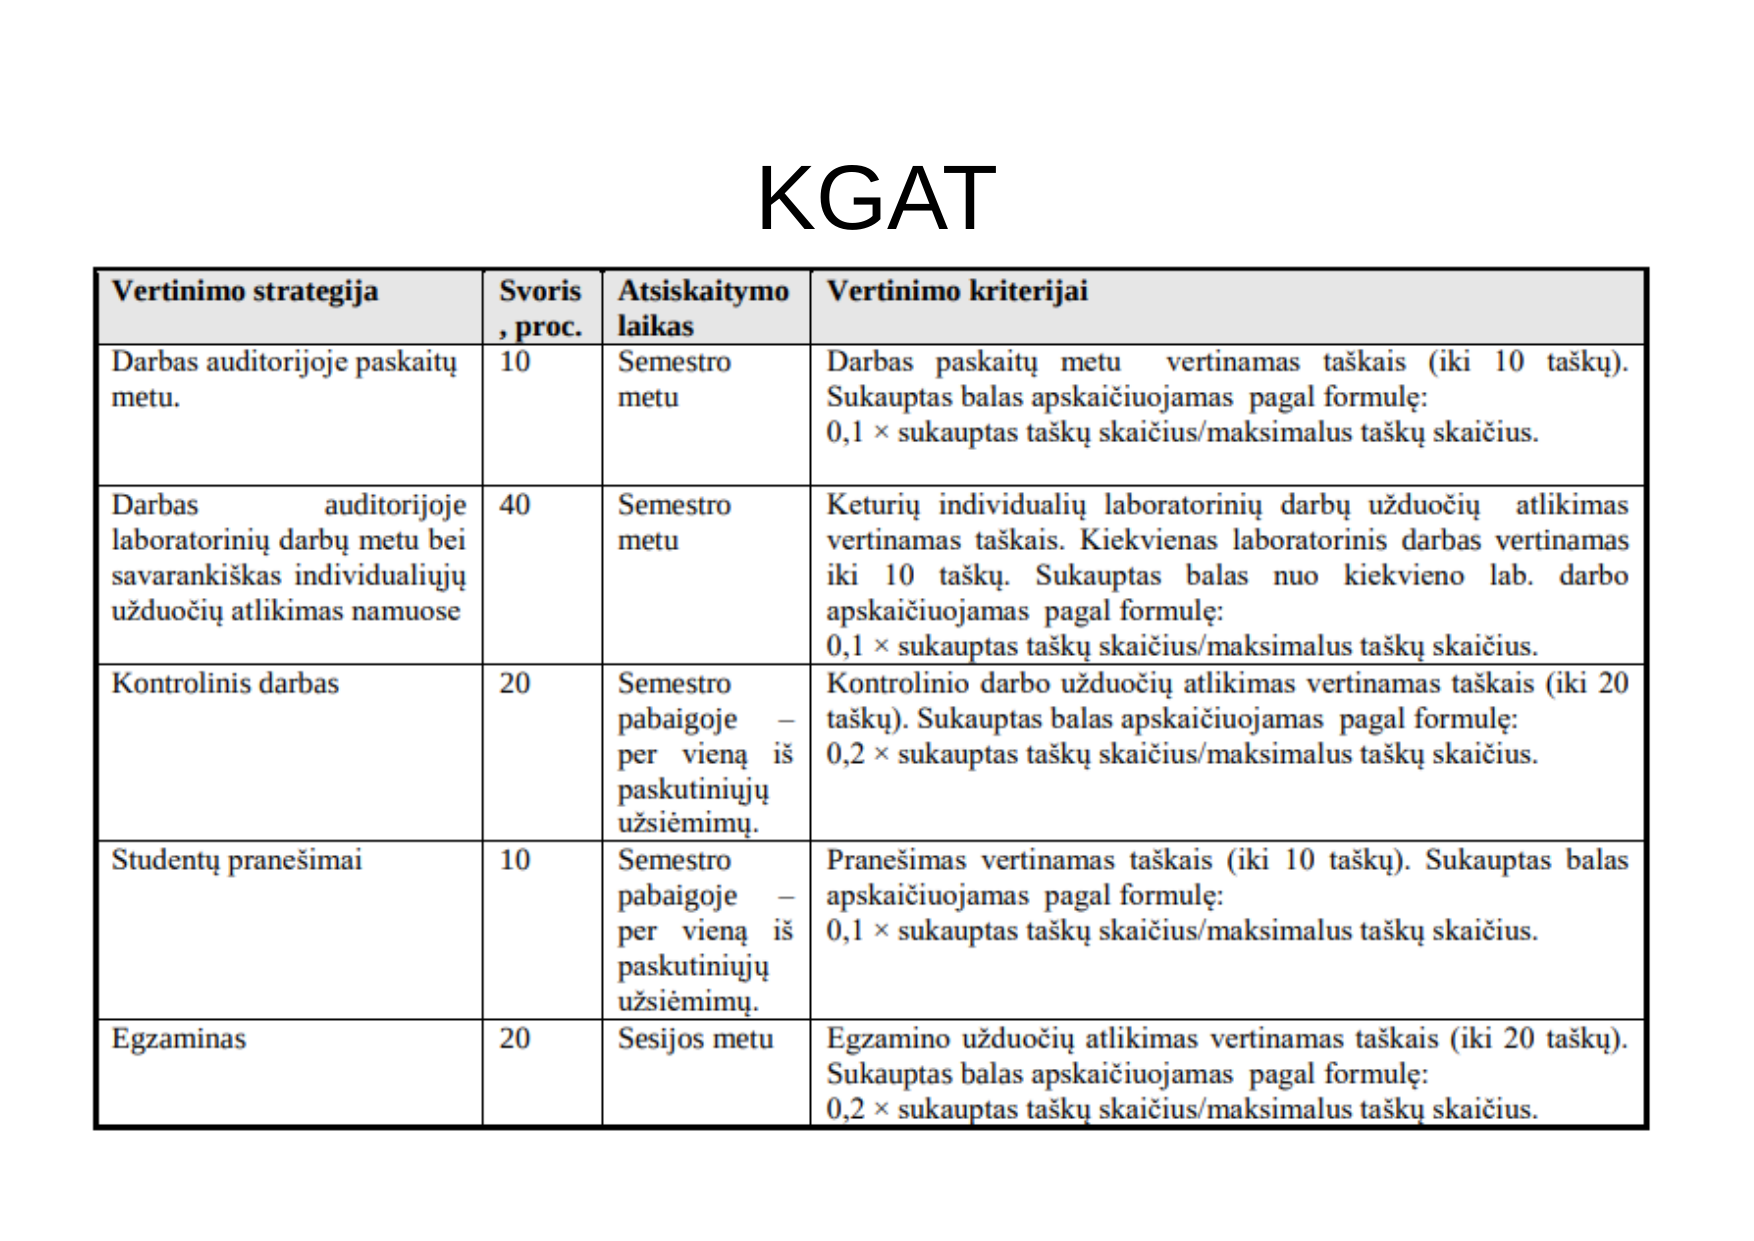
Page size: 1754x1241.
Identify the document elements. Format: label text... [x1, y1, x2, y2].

title KGAT [140, 103, 1614, 236]
picture [70, 236, 1654, 1172]
